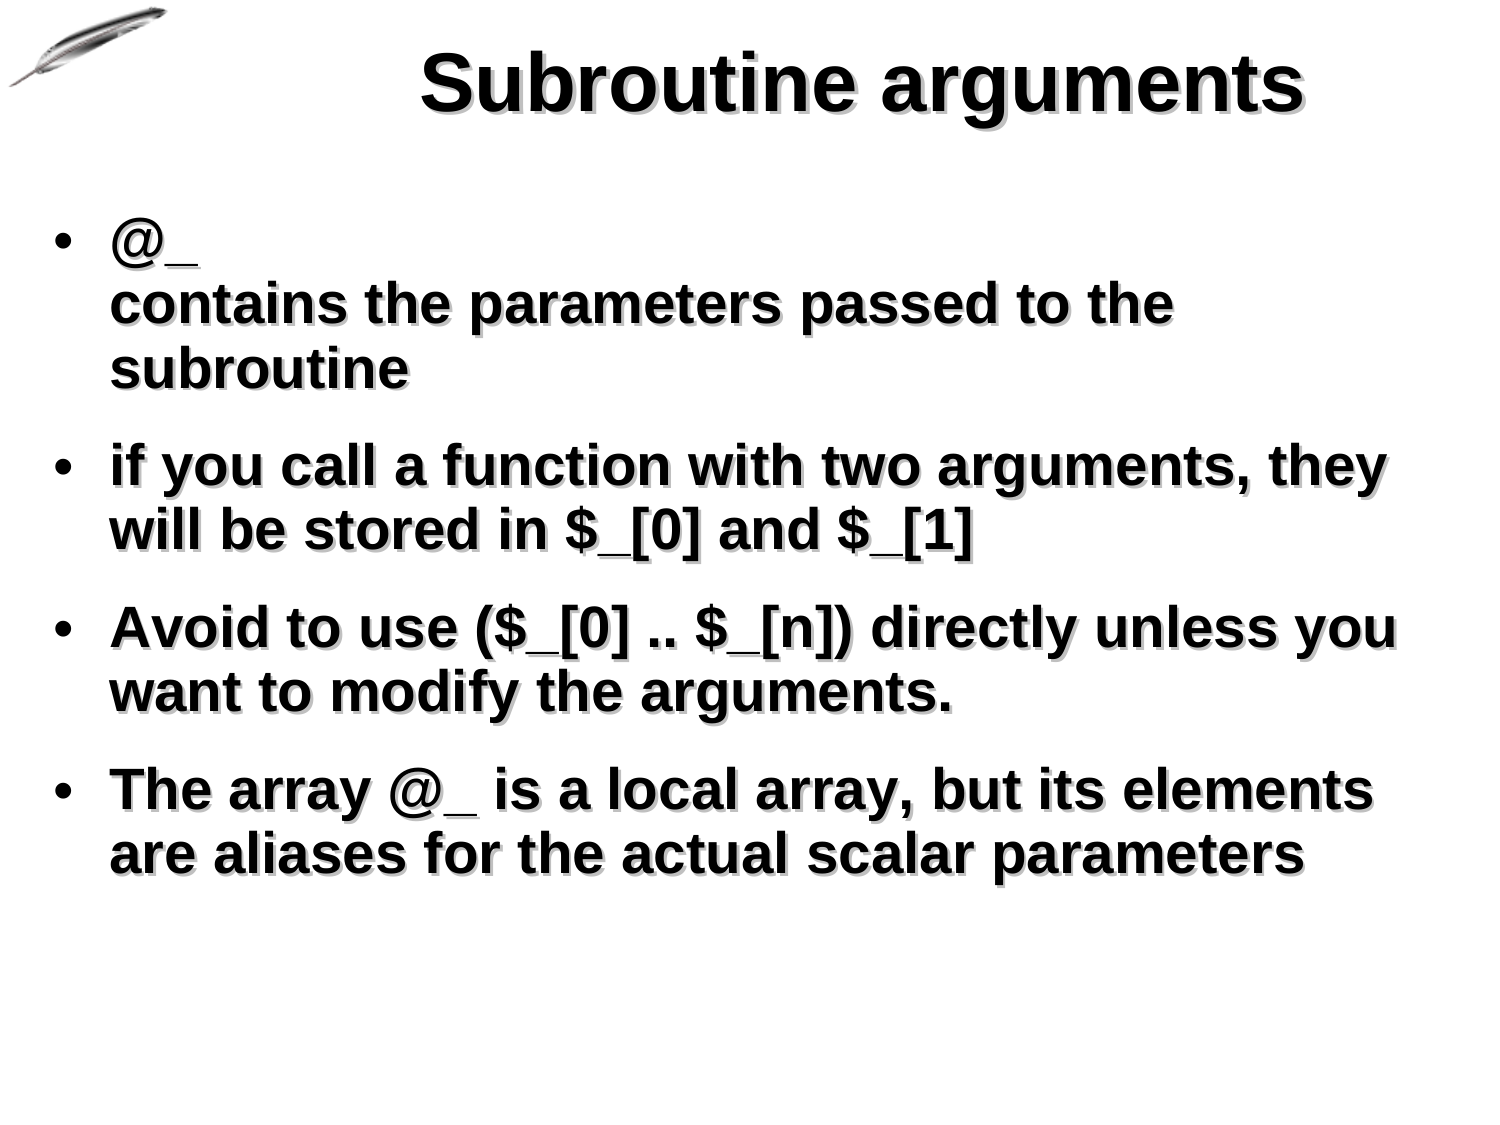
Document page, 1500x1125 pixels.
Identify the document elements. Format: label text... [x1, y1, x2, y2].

title Subroutine arguments [419, 0, 1459, 176]
list @_ contains the parameters passed to the subroutine if you call a function with two arguments, they will be stored in $_[0] and $_[1] Avoid to use ($_[0] .. $_[n]) directly unless you want to modify the arguments. The array @_ is a local array, but its elements are aliases for the actual scalar parameters [53, 207, 1447, 1084]
picture [5, 5, 173, 89]
